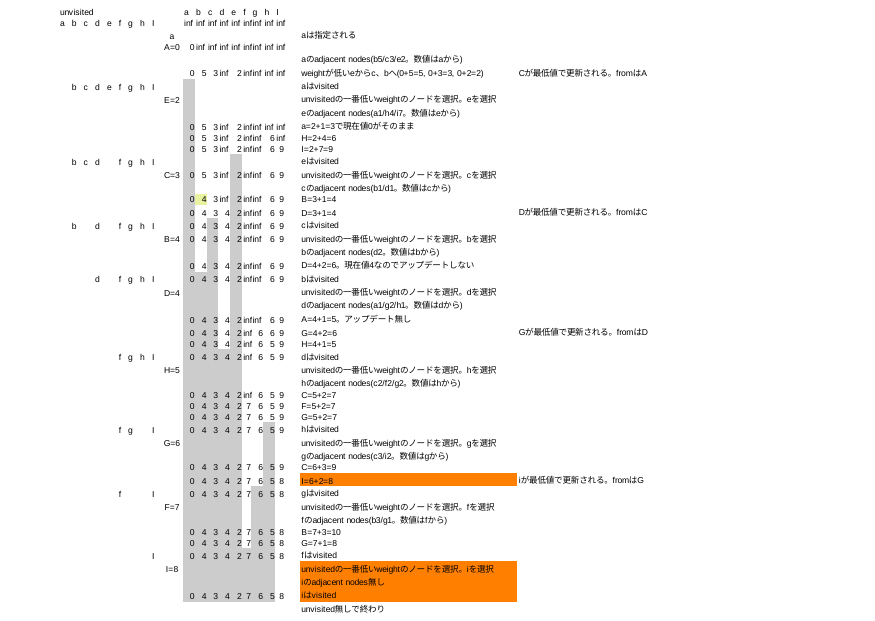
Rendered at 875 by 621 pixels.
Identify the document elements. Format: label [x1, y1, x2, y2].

chart [59, 6, 660, 617]
